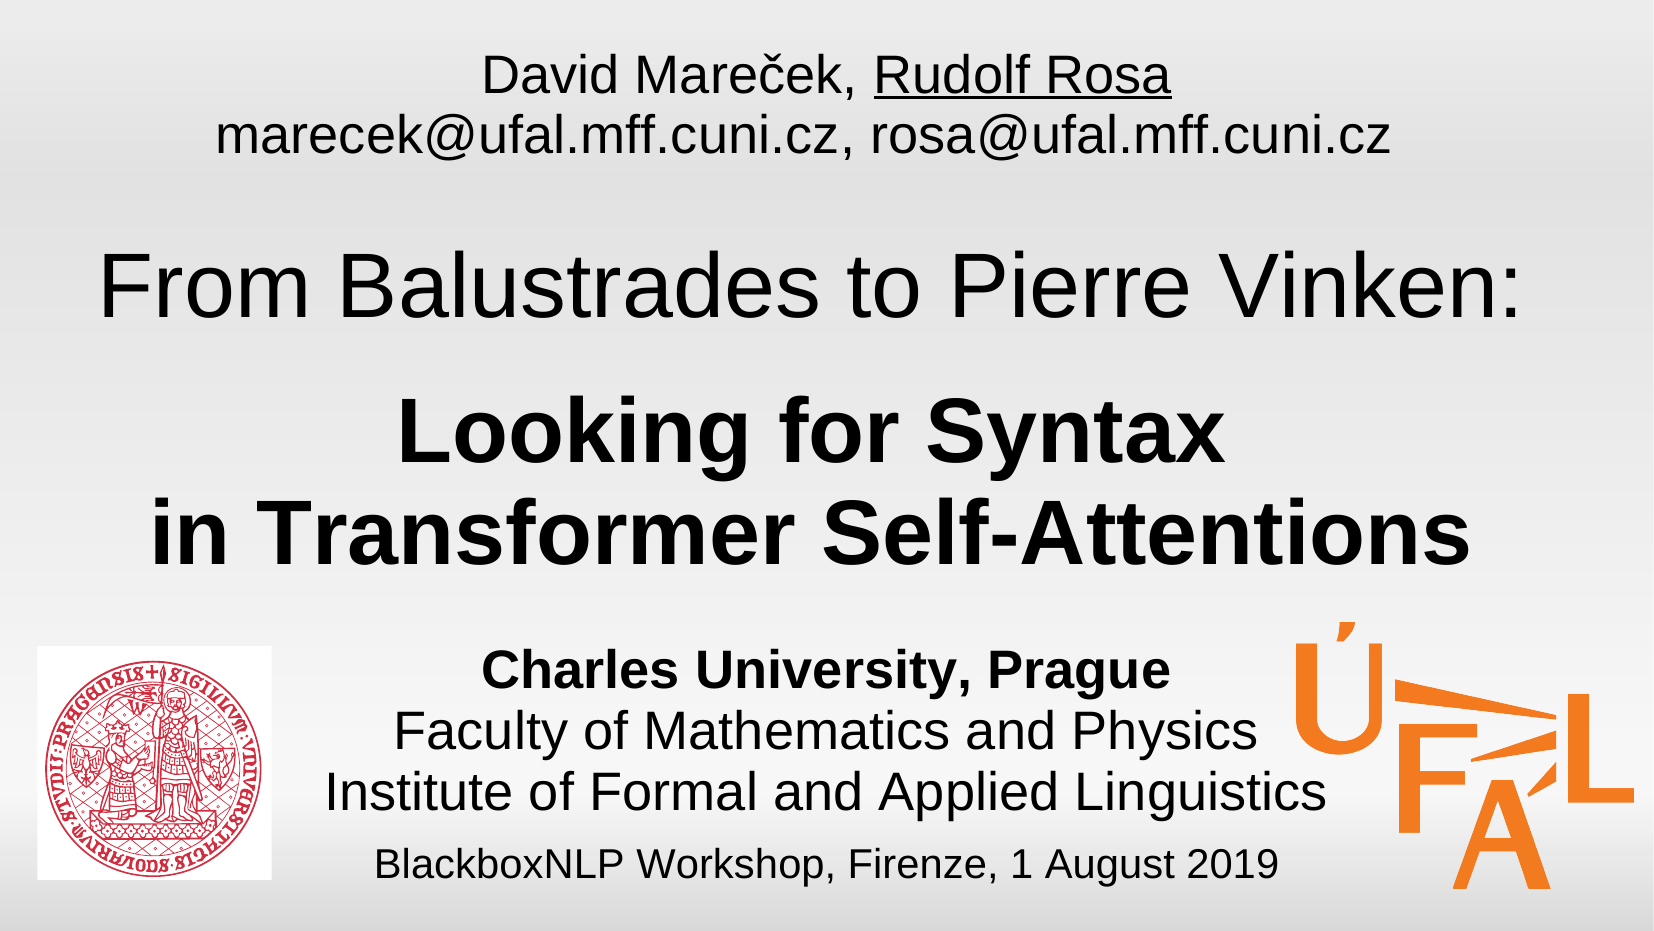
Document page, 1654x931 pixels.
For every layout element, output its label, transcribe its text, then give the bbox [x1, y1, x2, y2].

text_box David Mareček, Rudolf Rosa marecek@ufal.mff.cuni.cz, rosa@ufal.mff.cuni.cz [82, 44, 1571, 166]
text_box From Balustrades to Pierre Vinken: Looking for Syntax in Transformer Self-Attentions [29, 177, 1595, 643]
subtitle BlackboxNLP Workshop, Firenze, 1 August 2019 [82, 840, 1296, 887]
text_box Charles University, Prague Faculty of Mathematics and Physics Institute of Formal and Applied Linguistics [82, 639, 1296, 822]
picture [0, 0, 1654, 931]
